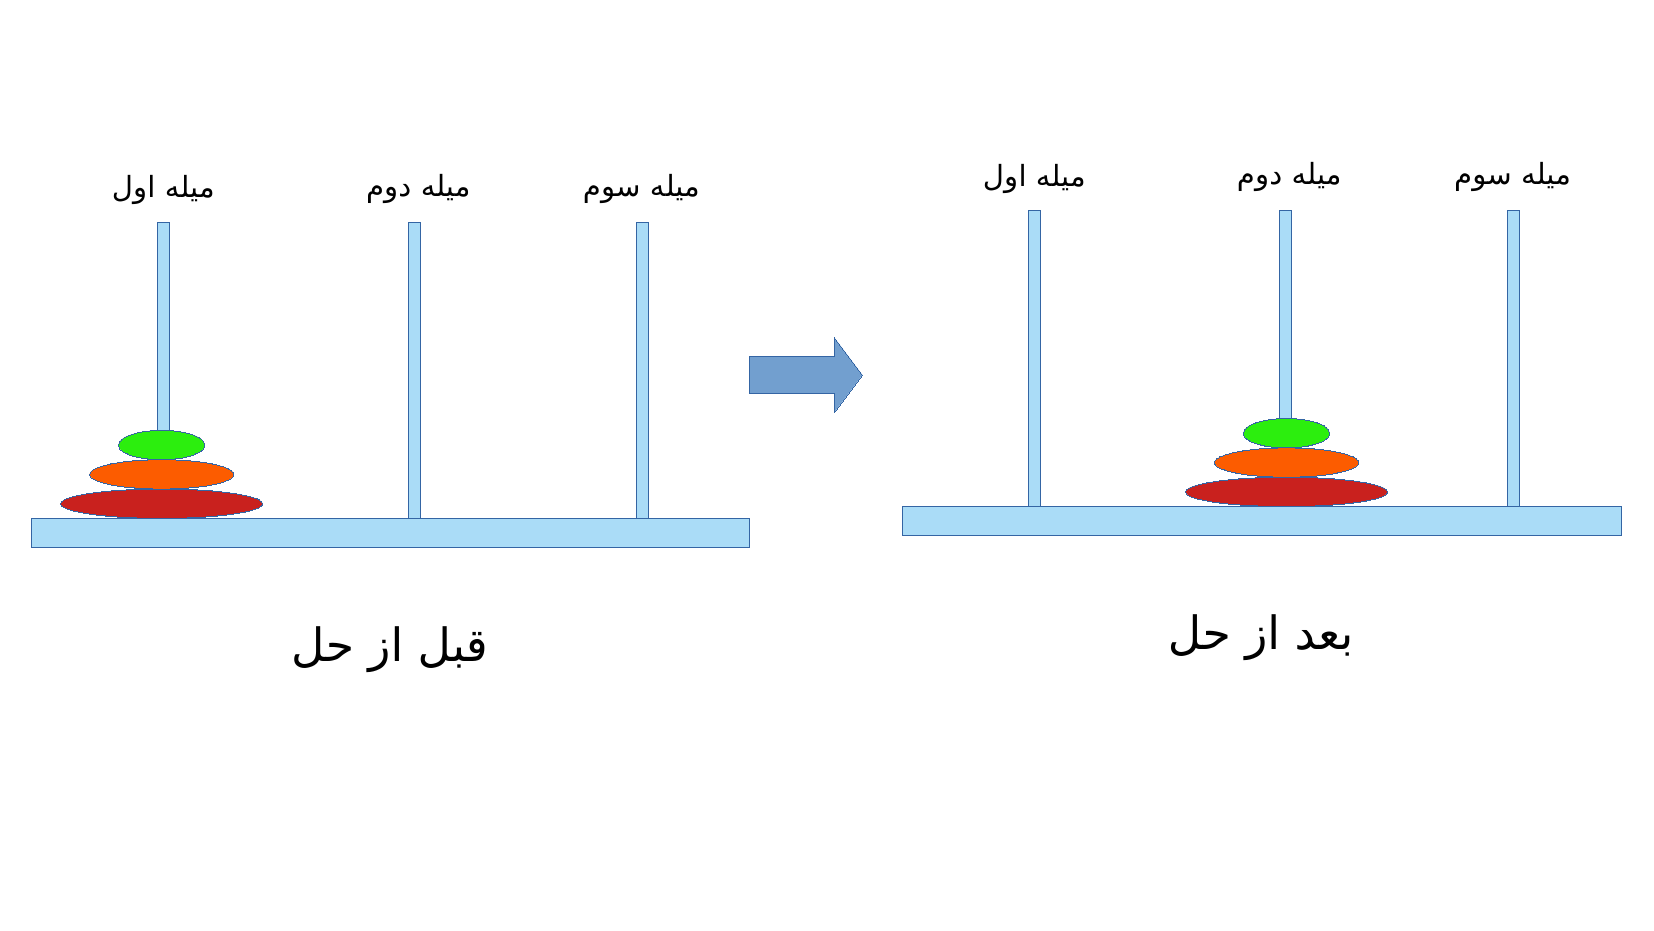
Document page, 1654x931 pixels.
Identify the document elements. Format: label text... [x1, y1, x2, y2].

text_box میله اول [62, 163, 265, 208]
text_box میله سوم [1411, 150, 1614, 195]
text_box میله دوم [317, 161, 520, 206]
text_box میله دوم [1188, 150, 1391, 195]
text_box [31, 222, 750, 548]
text_box میله اول [933, 151, 1136, 196]
text_box قبل از حل [28, 611, 751, 676]
text_box [902, 210, 1622, 536]
text_box بعد از حل [900, 599, 1622, 664]
text_box میله سوم [540, 161, 743, 206]
text_box [749, 337, 863, 413]
